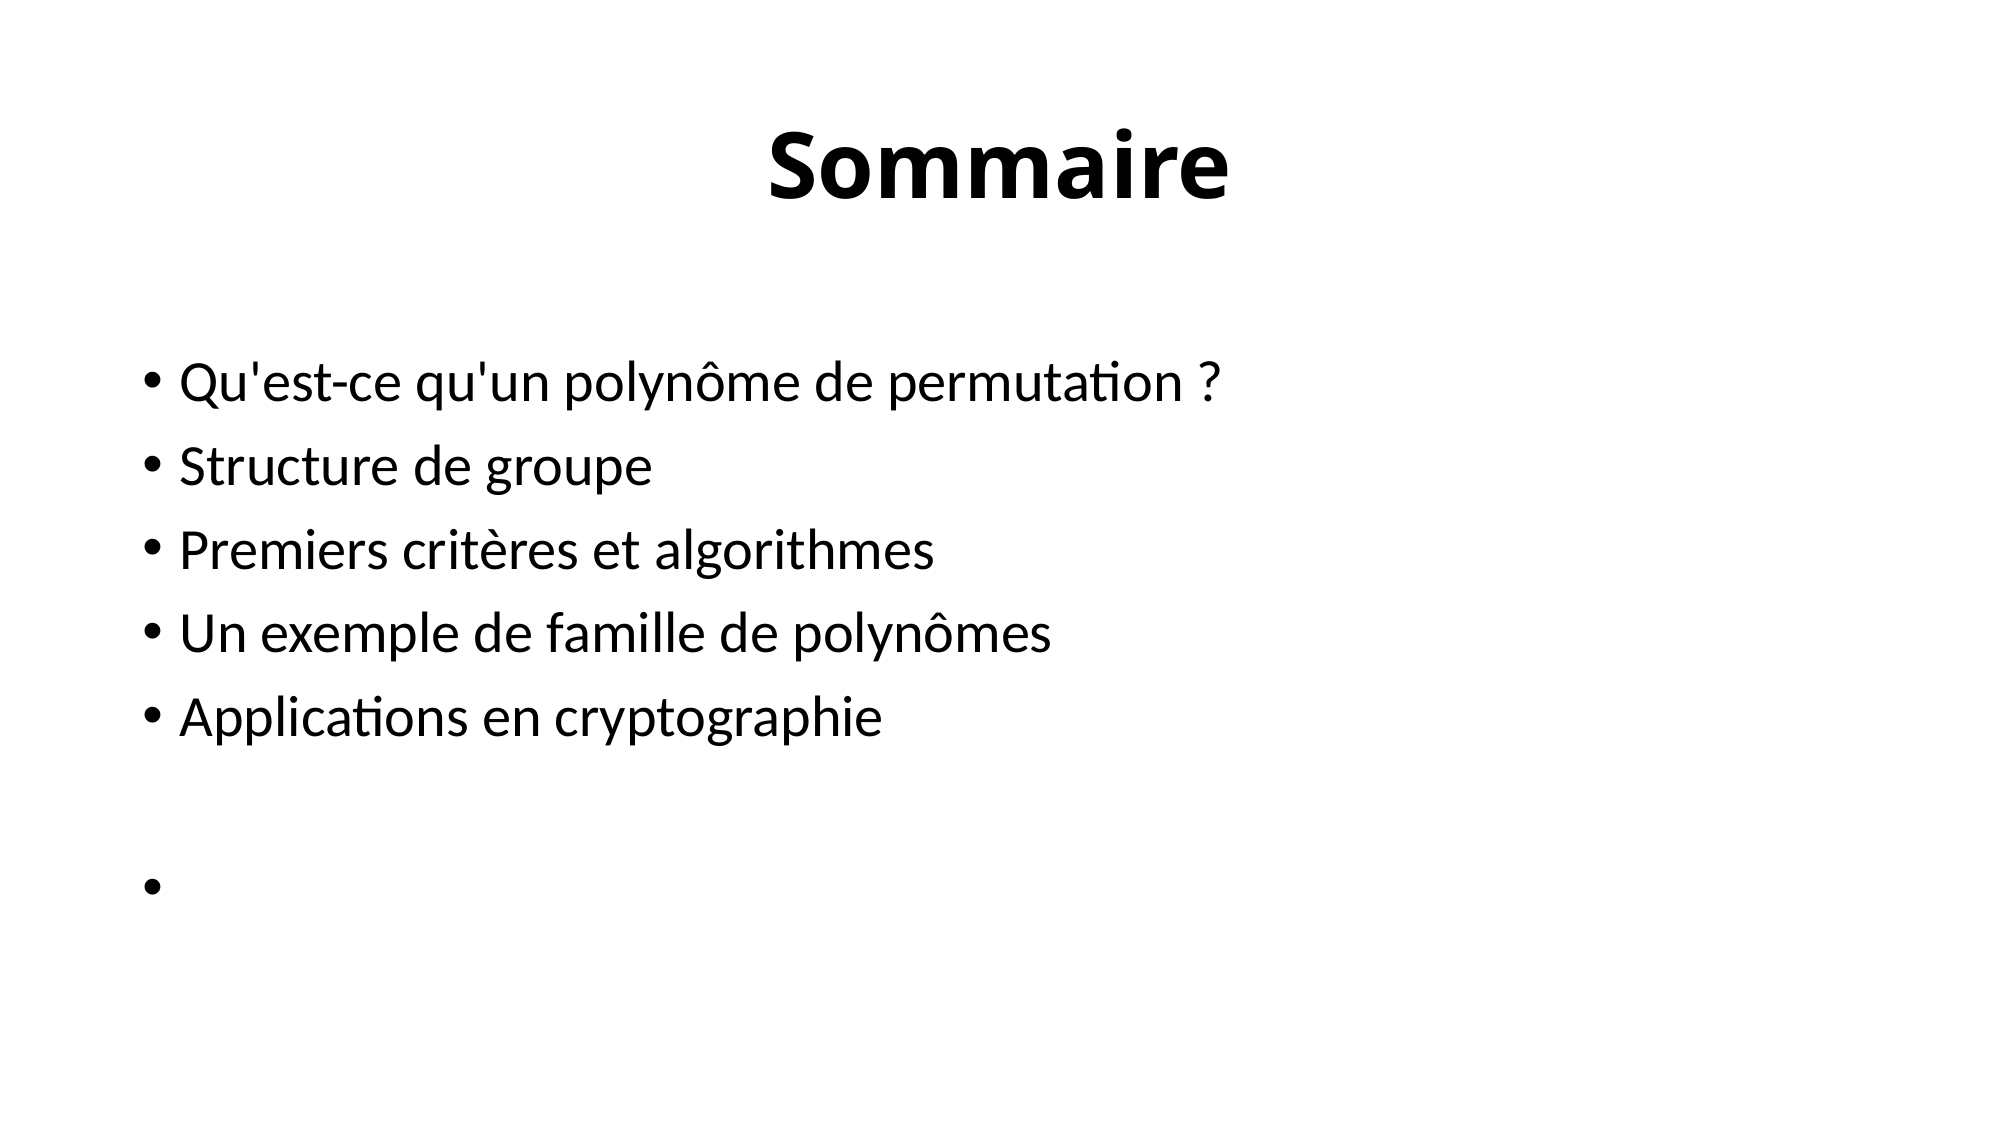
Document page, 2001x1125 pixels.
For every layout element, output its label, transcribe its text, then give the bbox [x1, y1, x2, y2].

list Qu'est-ce qu'un polynôme de permutation ? Structure de groupe Premiers critères et algorithmes Un exemple de famille de polynômes Applications en cryptographie [127, 343, 1853, 1058]
title Sommaire [137, 59, 1863, 278]
